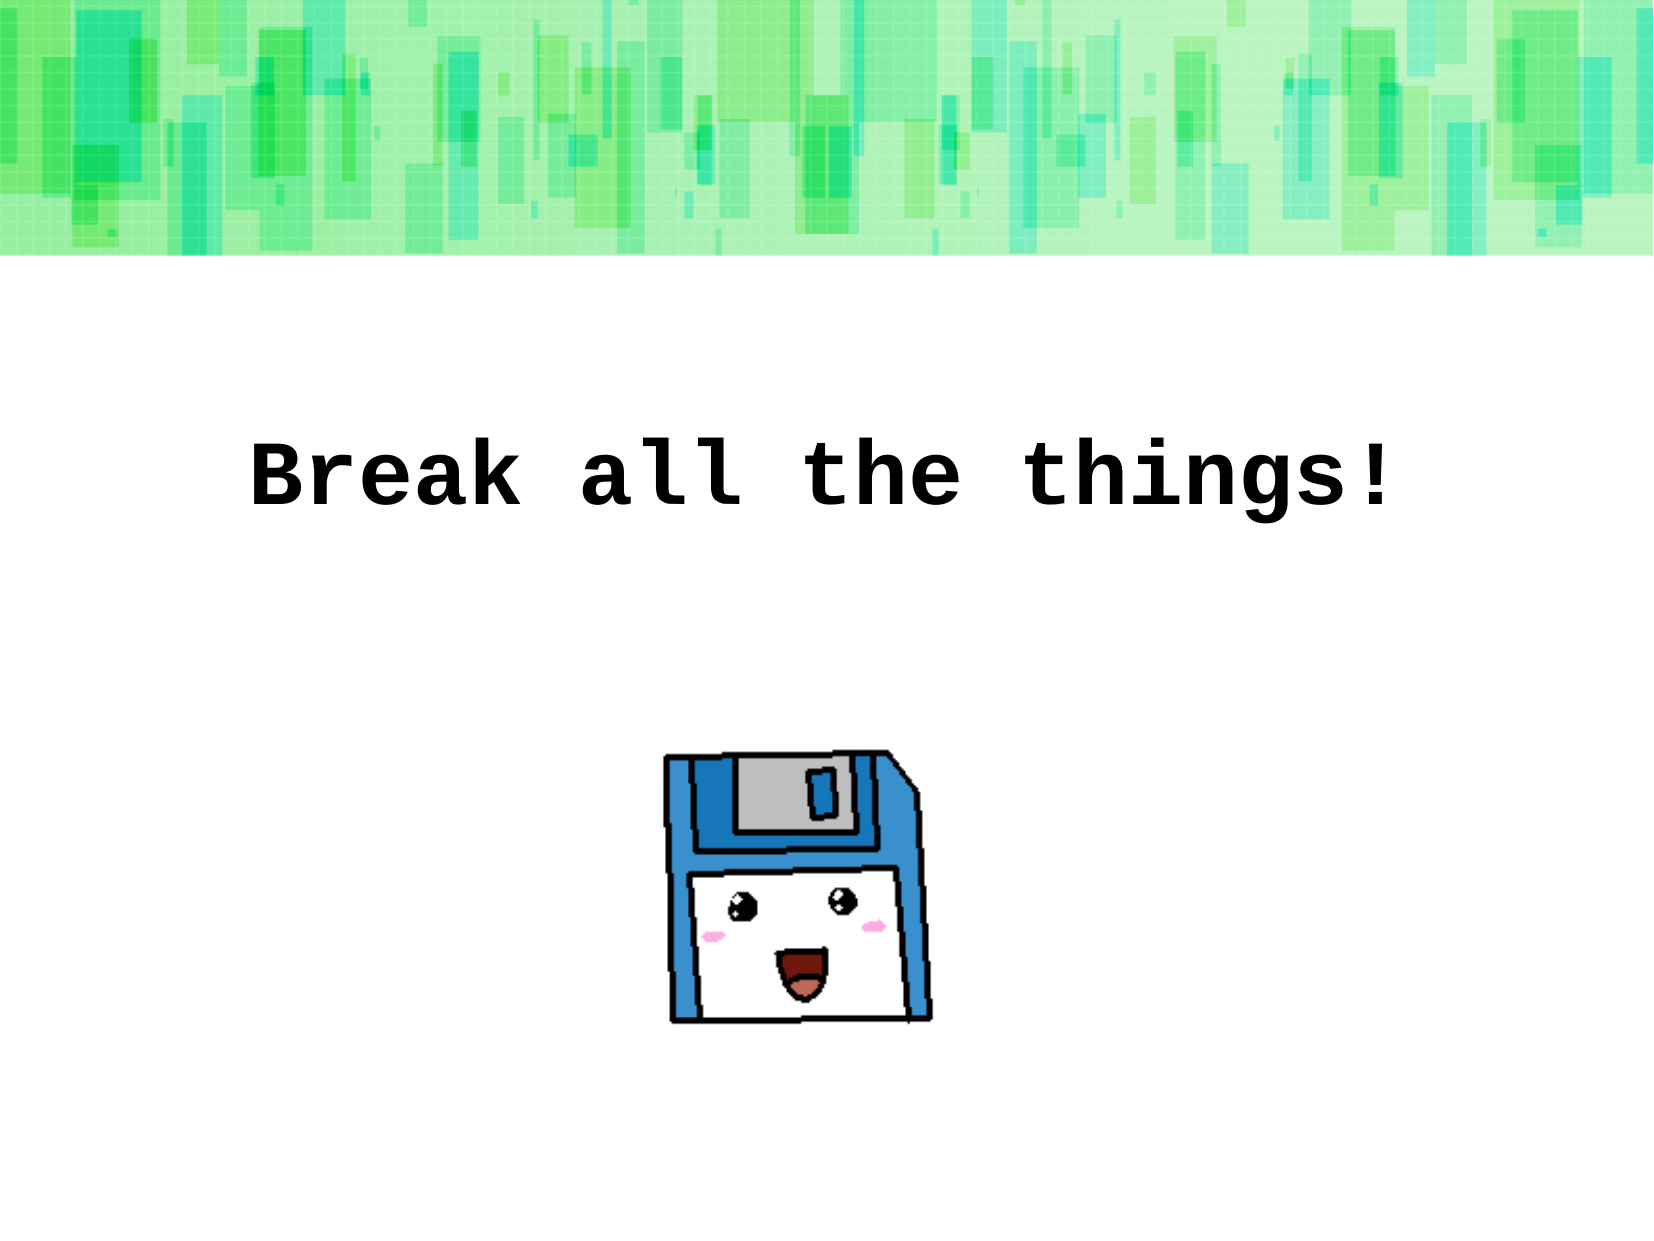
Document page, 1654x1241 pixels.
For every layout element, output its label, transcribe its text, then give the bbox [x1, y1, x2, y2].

subtitle Break all the things! [82, 285, 1571, 676]
picture [0, 0, 1654, 1241]
